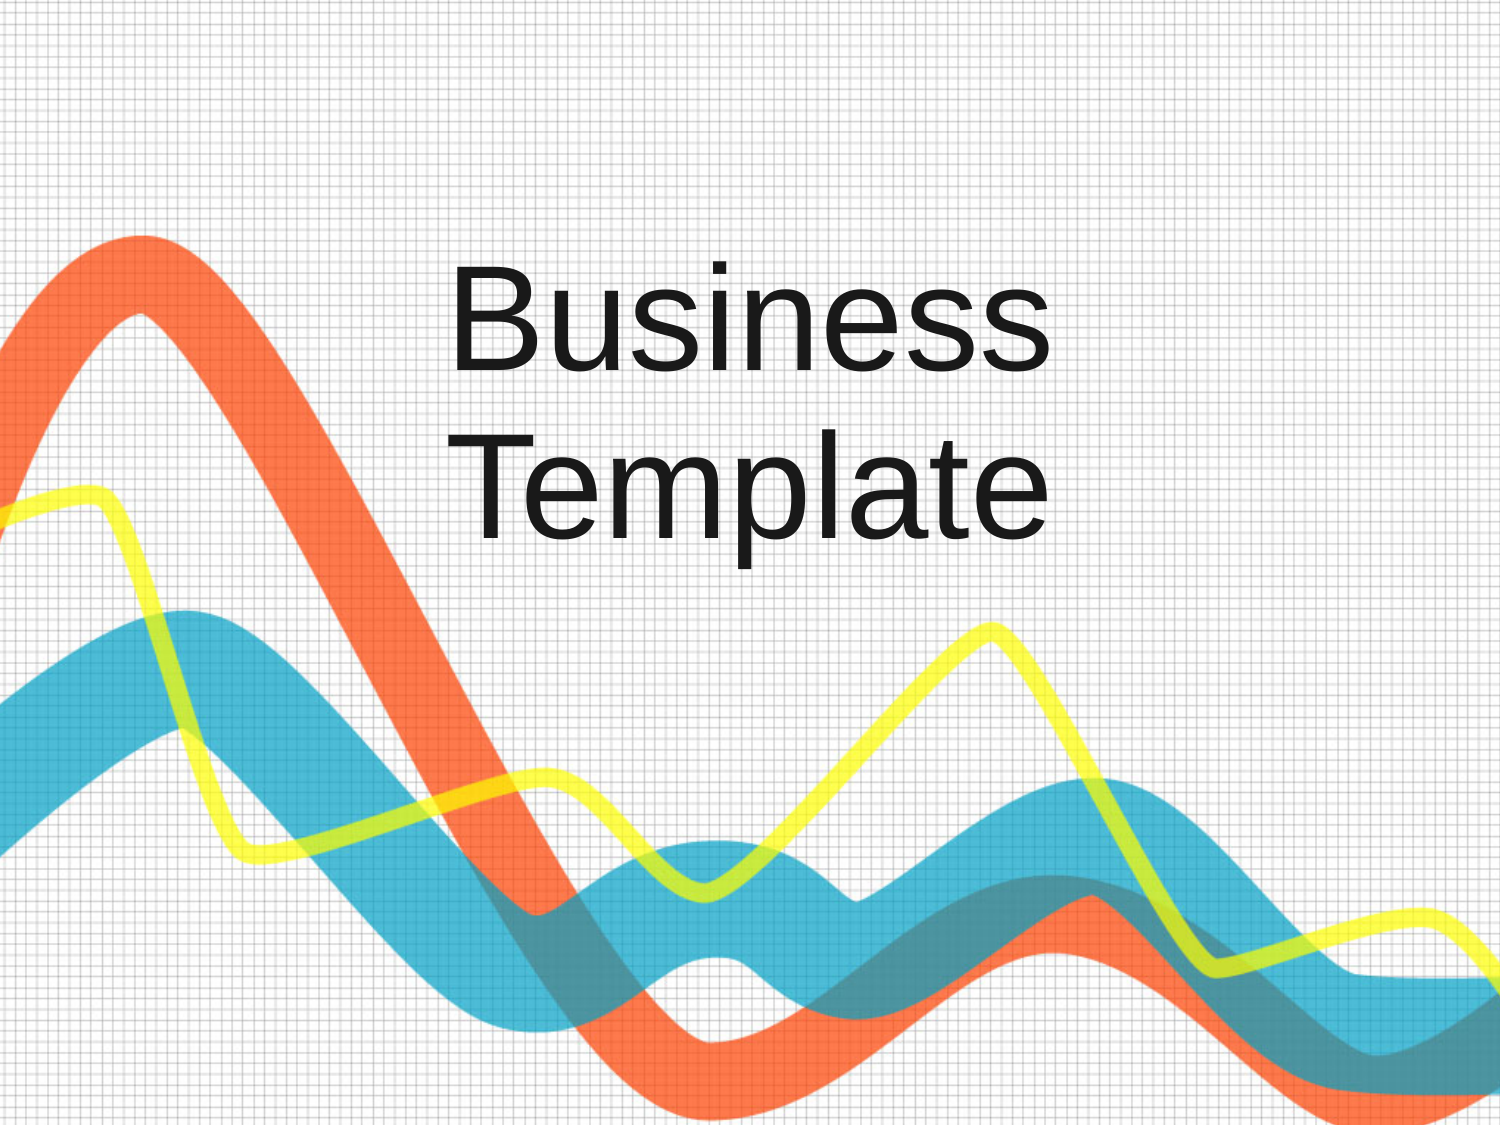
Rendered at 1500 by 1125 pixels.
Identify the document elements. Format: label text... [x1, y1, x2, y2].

title Business Template [112, 214, 1388, 591]
picture [0, 0, 1500, 1125]
